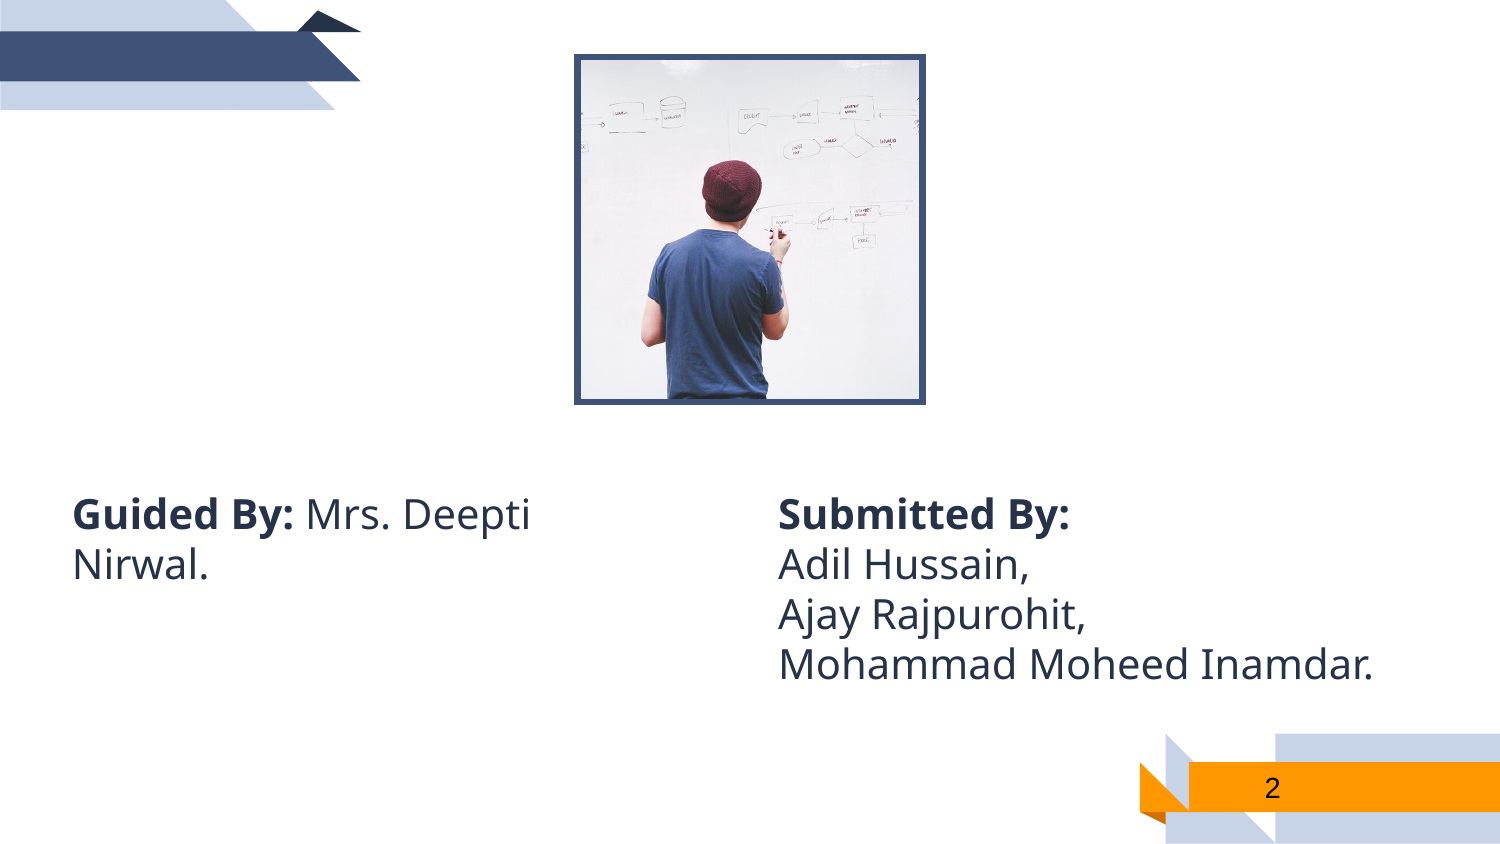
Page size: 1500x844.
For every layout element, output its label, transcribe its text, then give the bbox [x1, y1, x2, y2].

slide_number <number> [1249, 760, 1494, 813]
picture [580, 60, 920, 400]
subtitle Guided By: Mrs. Deepti Nirwal. [56, 472, 672, 570]
subtitle Submitted By: Adil Hussain, Ajay Rajpurohit, Mohammad Moheed Inamdar. [763, 472, 1391, 716]
